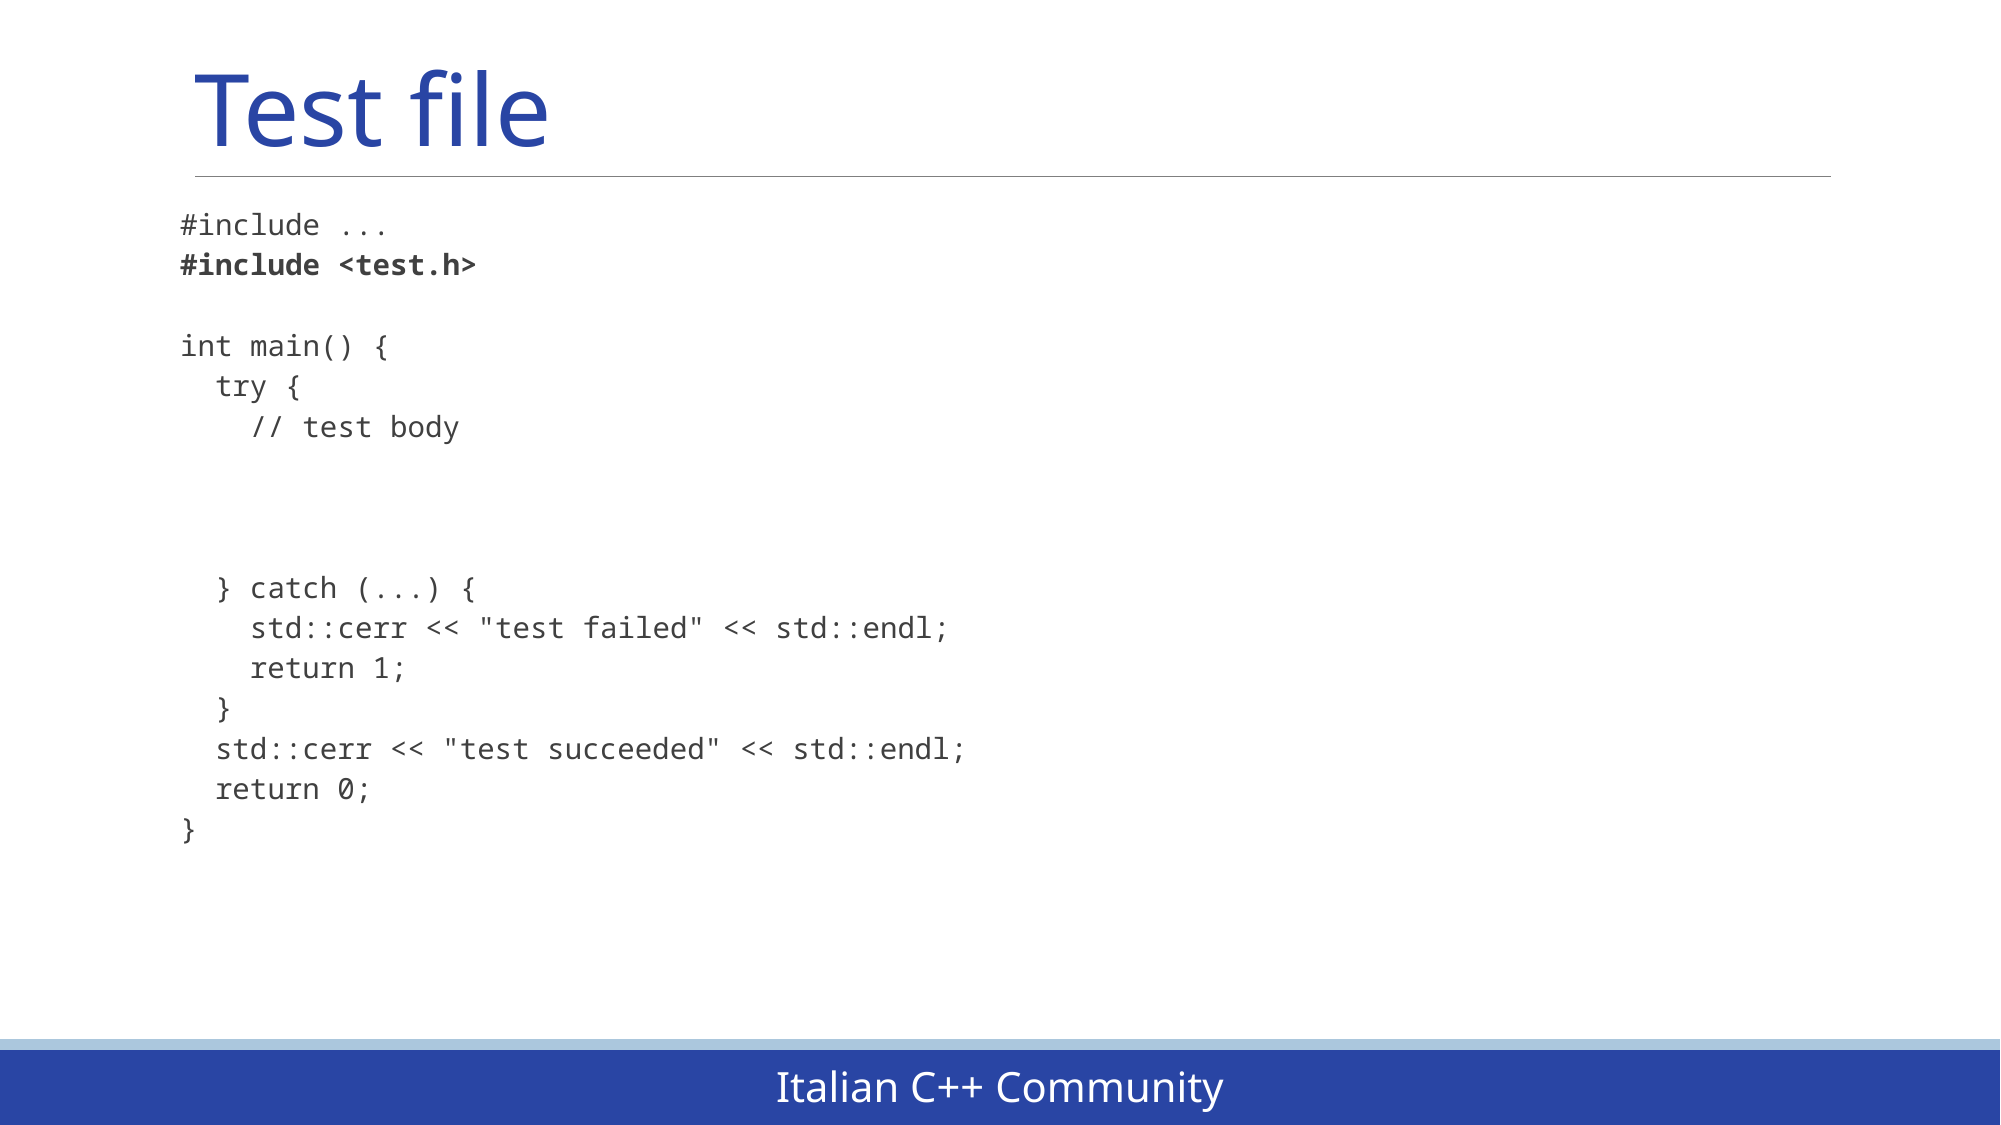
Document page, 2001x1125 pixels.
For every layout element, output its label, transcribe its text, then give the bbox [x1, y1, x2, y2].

list #include ... #include <test.h> int main() { try { // test body } catch (...) { std::cerr << "test failed" << std::endl; return 1; } std::cerr << "test succeeded" << std::endl; return 0; } [179, 202, 1949, 1011]
title Test file [179, 2, 1830, 175]
